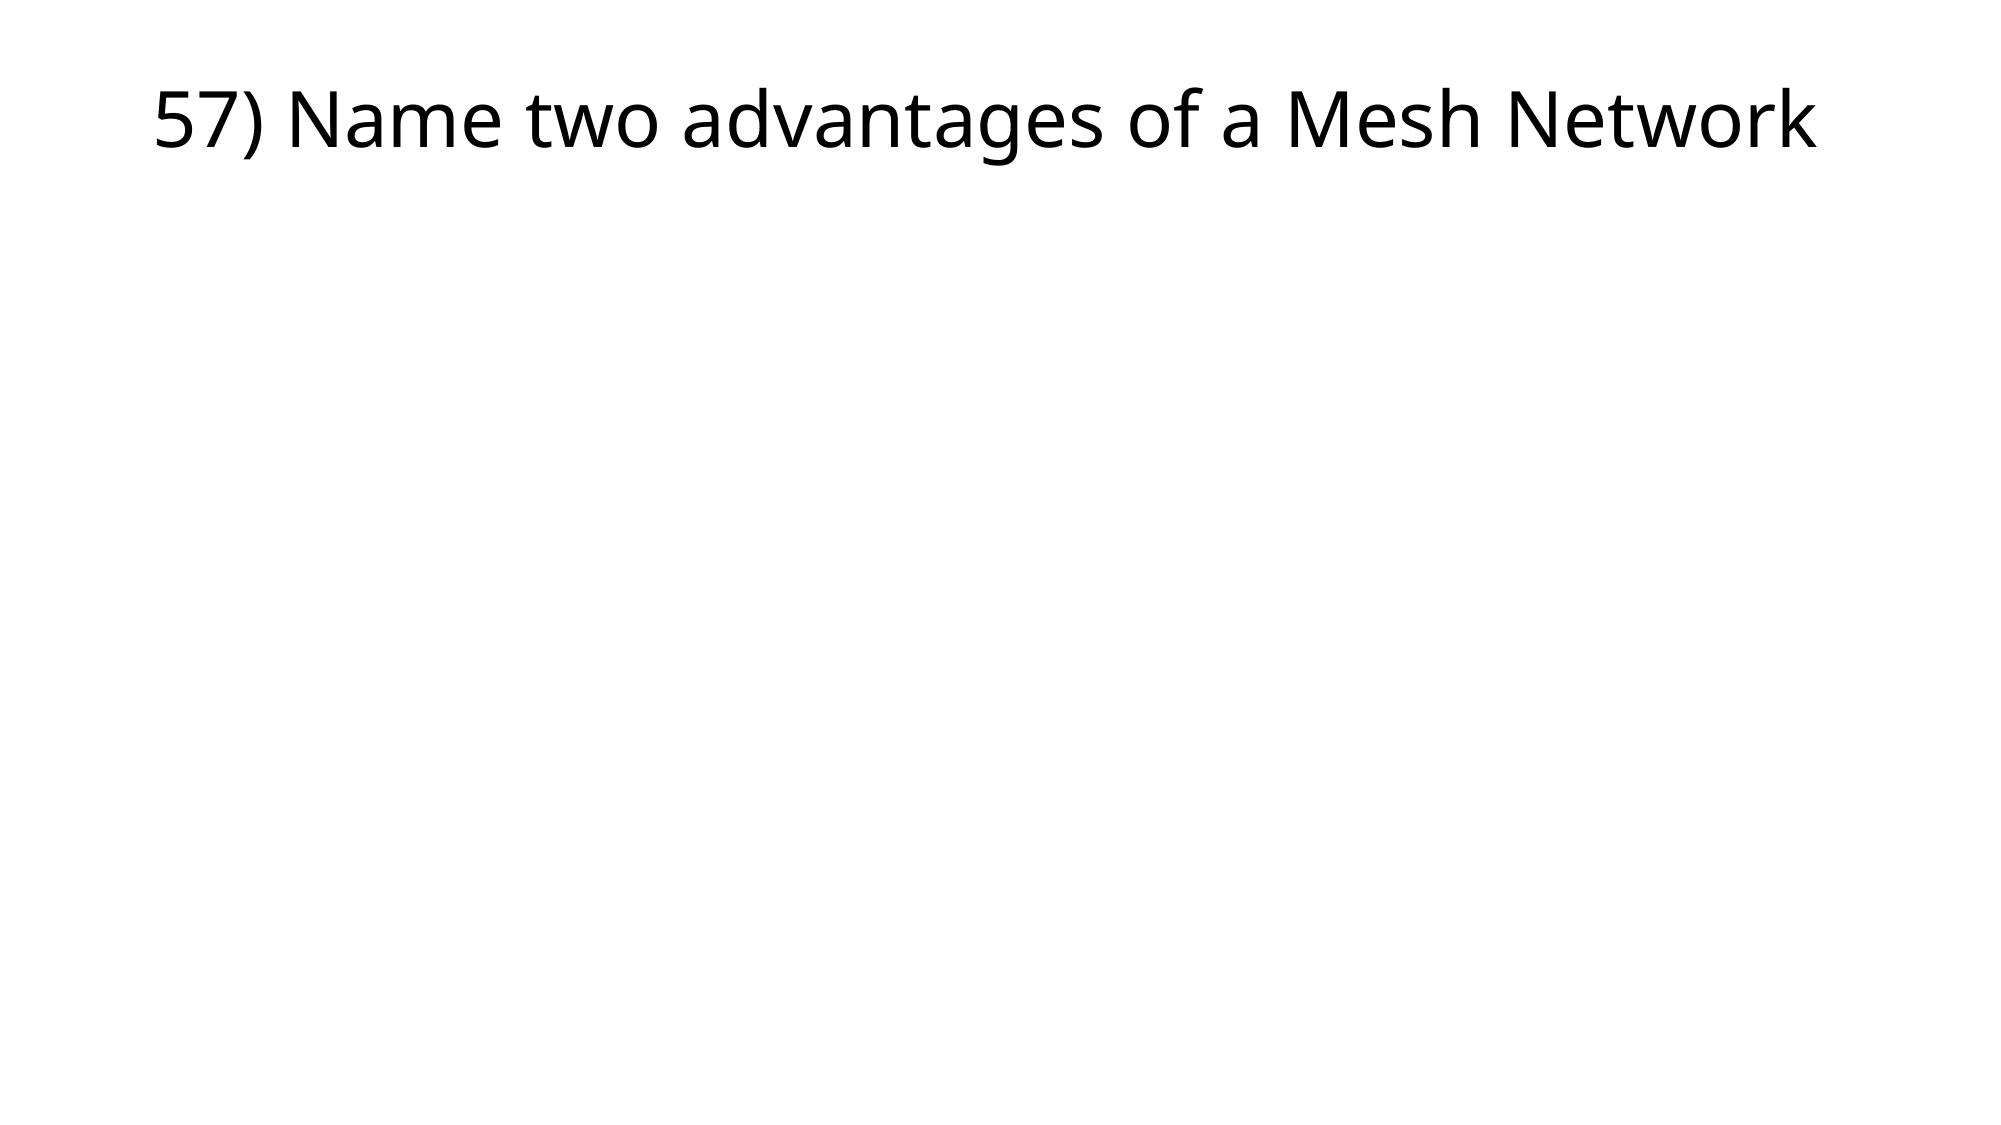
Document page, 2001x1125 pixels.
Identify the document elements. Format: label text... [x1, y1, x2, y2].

title 57) Name two advantages of a Mesh Network [137, 59, 1863, 278]
